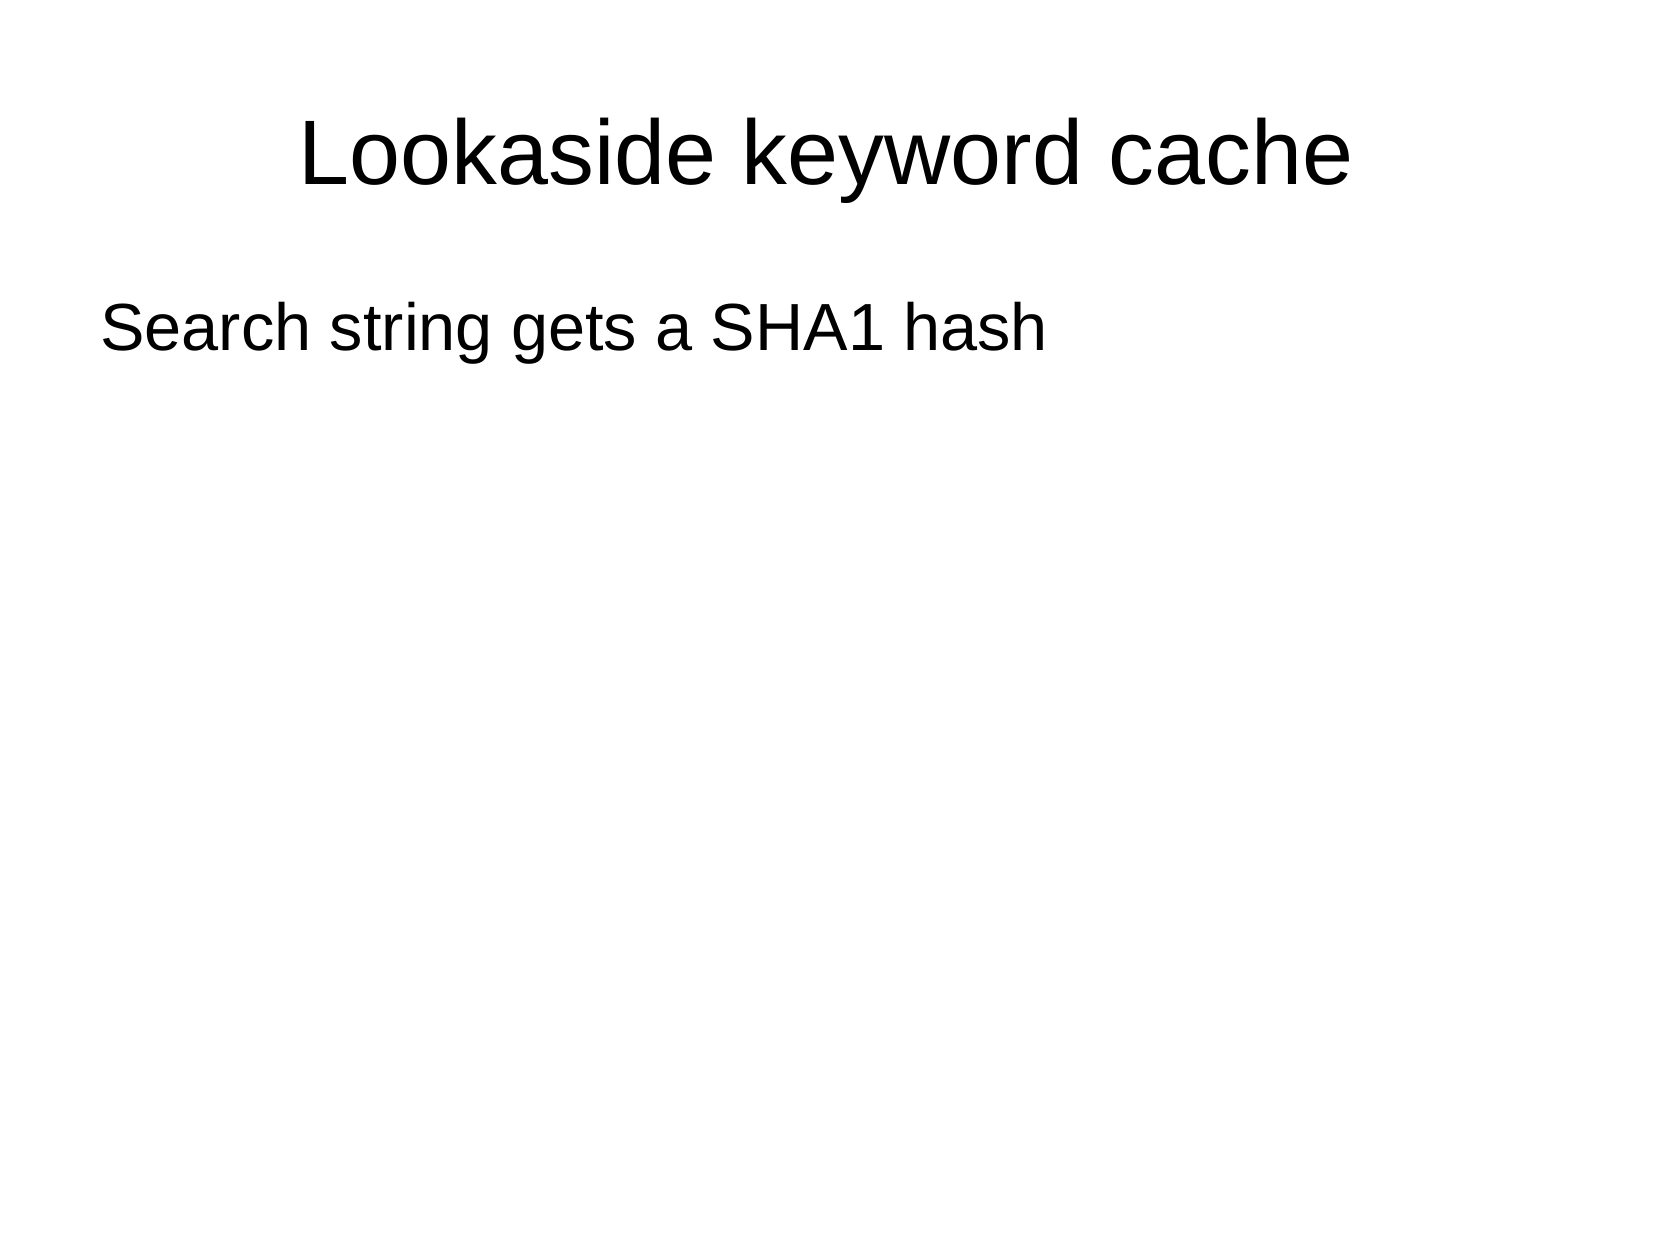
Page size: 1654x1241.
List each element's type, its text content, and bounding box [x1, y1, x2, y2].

title Lookaside keyword cache [82, 56, 1571, 250]
list Search string gets a SHA1 hash [82, 290, 1571, 1094]
